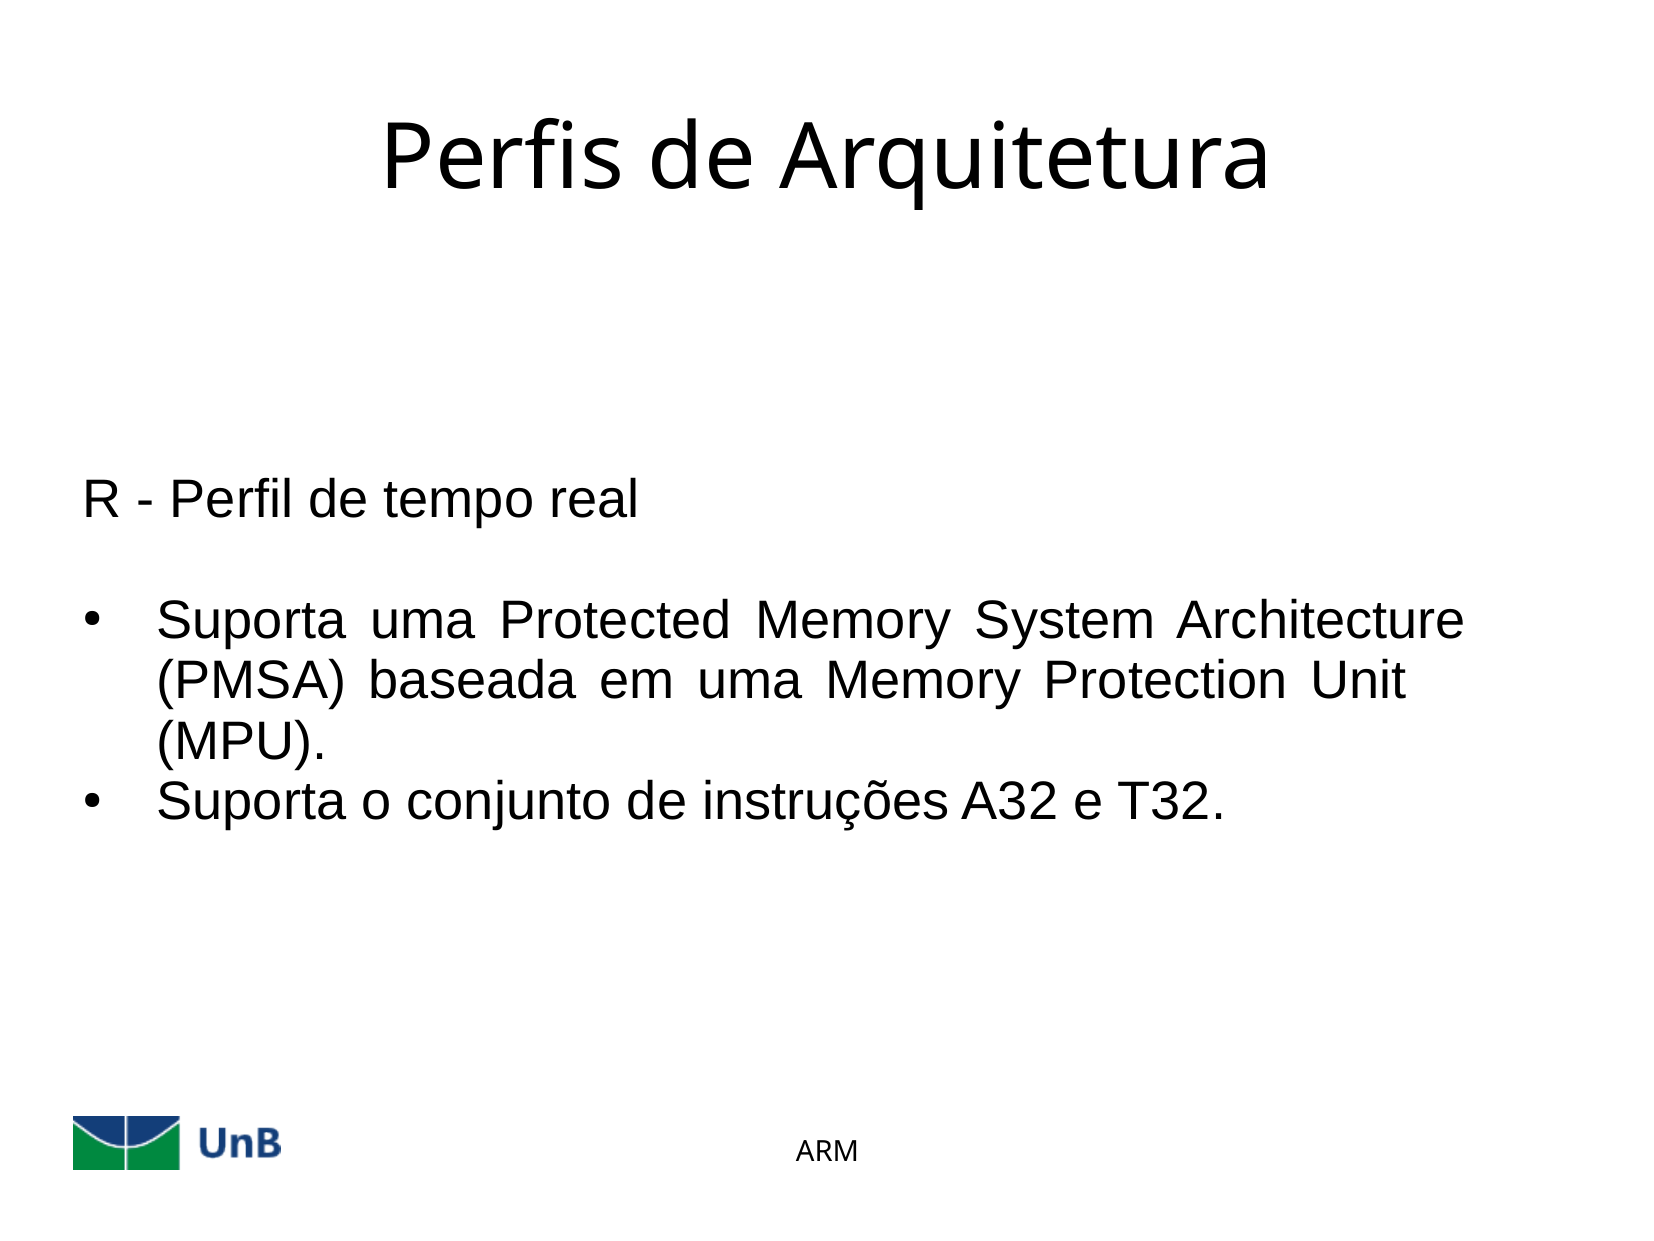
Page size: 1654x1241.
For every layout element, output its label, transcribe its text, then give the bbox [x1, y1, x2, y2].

title Perfis de Arquitetura [82, 49, 1571, 257]
picture [73, 1116, 281, 1170]
subtitle R - Perfil de tempo real Suporta uma Protected Memory System Architecture (PMSA) baseada em uma Memory Protection Unit (MPU). Suporta o conjunto de instruções A32 e T32. [82, 231, 1538, 1069]
